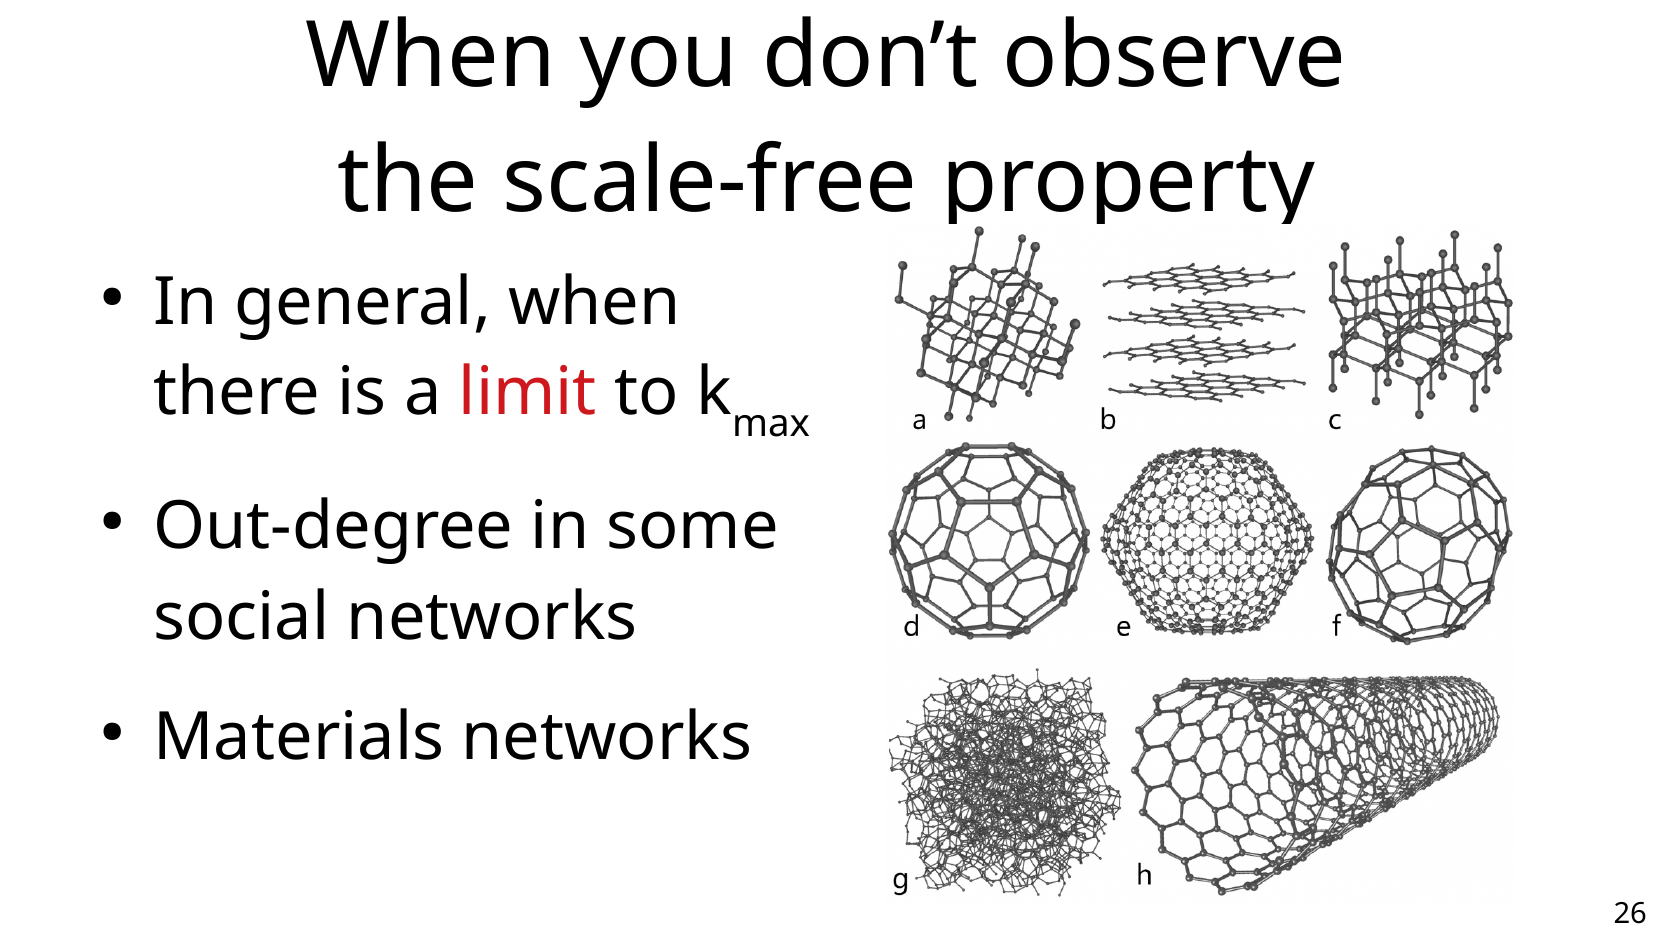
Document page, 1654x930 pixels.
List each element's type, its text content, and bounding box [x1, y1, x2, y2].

list In general, when there is a limit to kmax Out-degree in some social networks Materials networks [82, 252, 811, 793]
picture [885, 224, 1516, 903]
title When you don’t observe the scale-free property [82, 1, 1571, 225]
